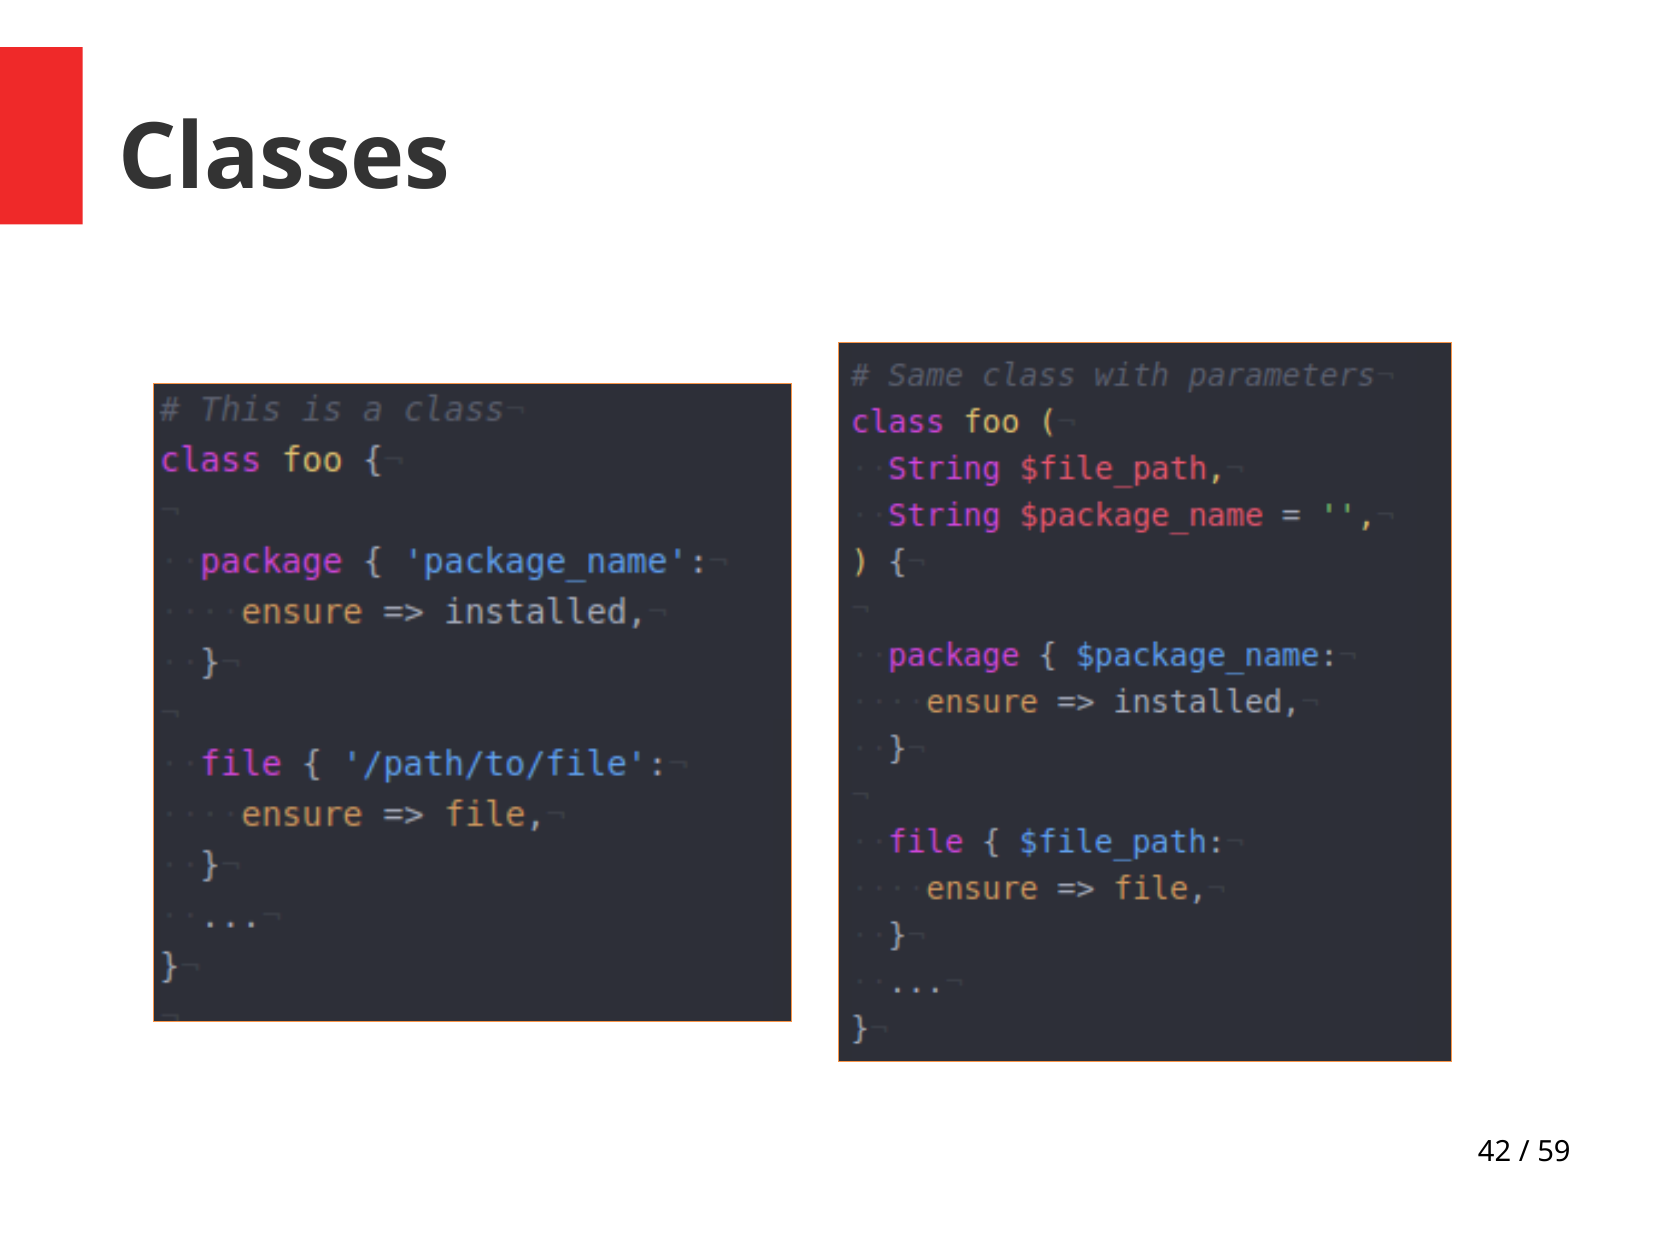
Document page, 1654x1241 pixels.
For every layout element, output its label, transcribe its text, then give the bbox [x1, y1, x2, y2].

title Classes [118, 49, 1571, 257]
picture [153, 383, 792, 1022]
picture [838, 342, 1452, 1062]
